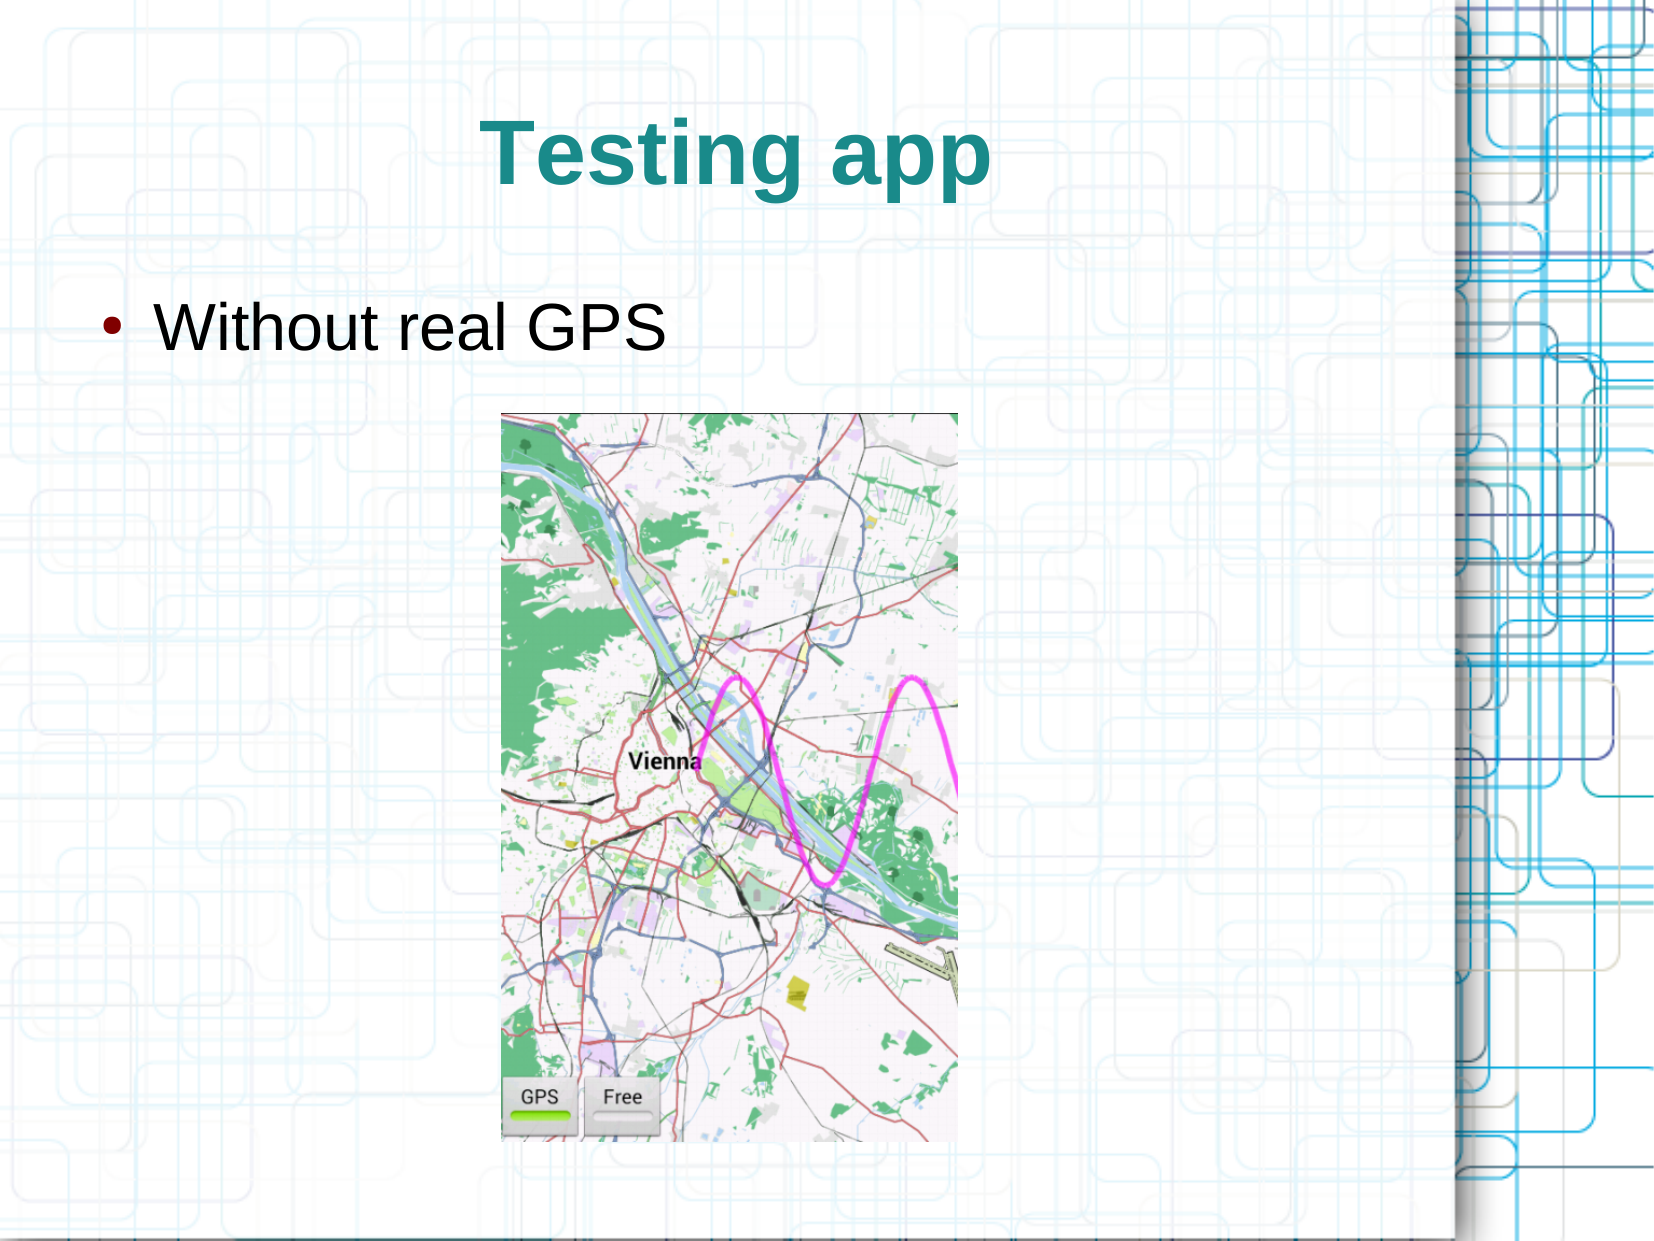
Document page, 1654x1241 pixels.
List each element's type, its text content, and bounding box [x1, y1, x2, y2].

picture [0, 0, 1654, 1241]
title Testing app [59, 49, 1418, 257]
list Without real GPS [82, 290, 1418, 1109]
